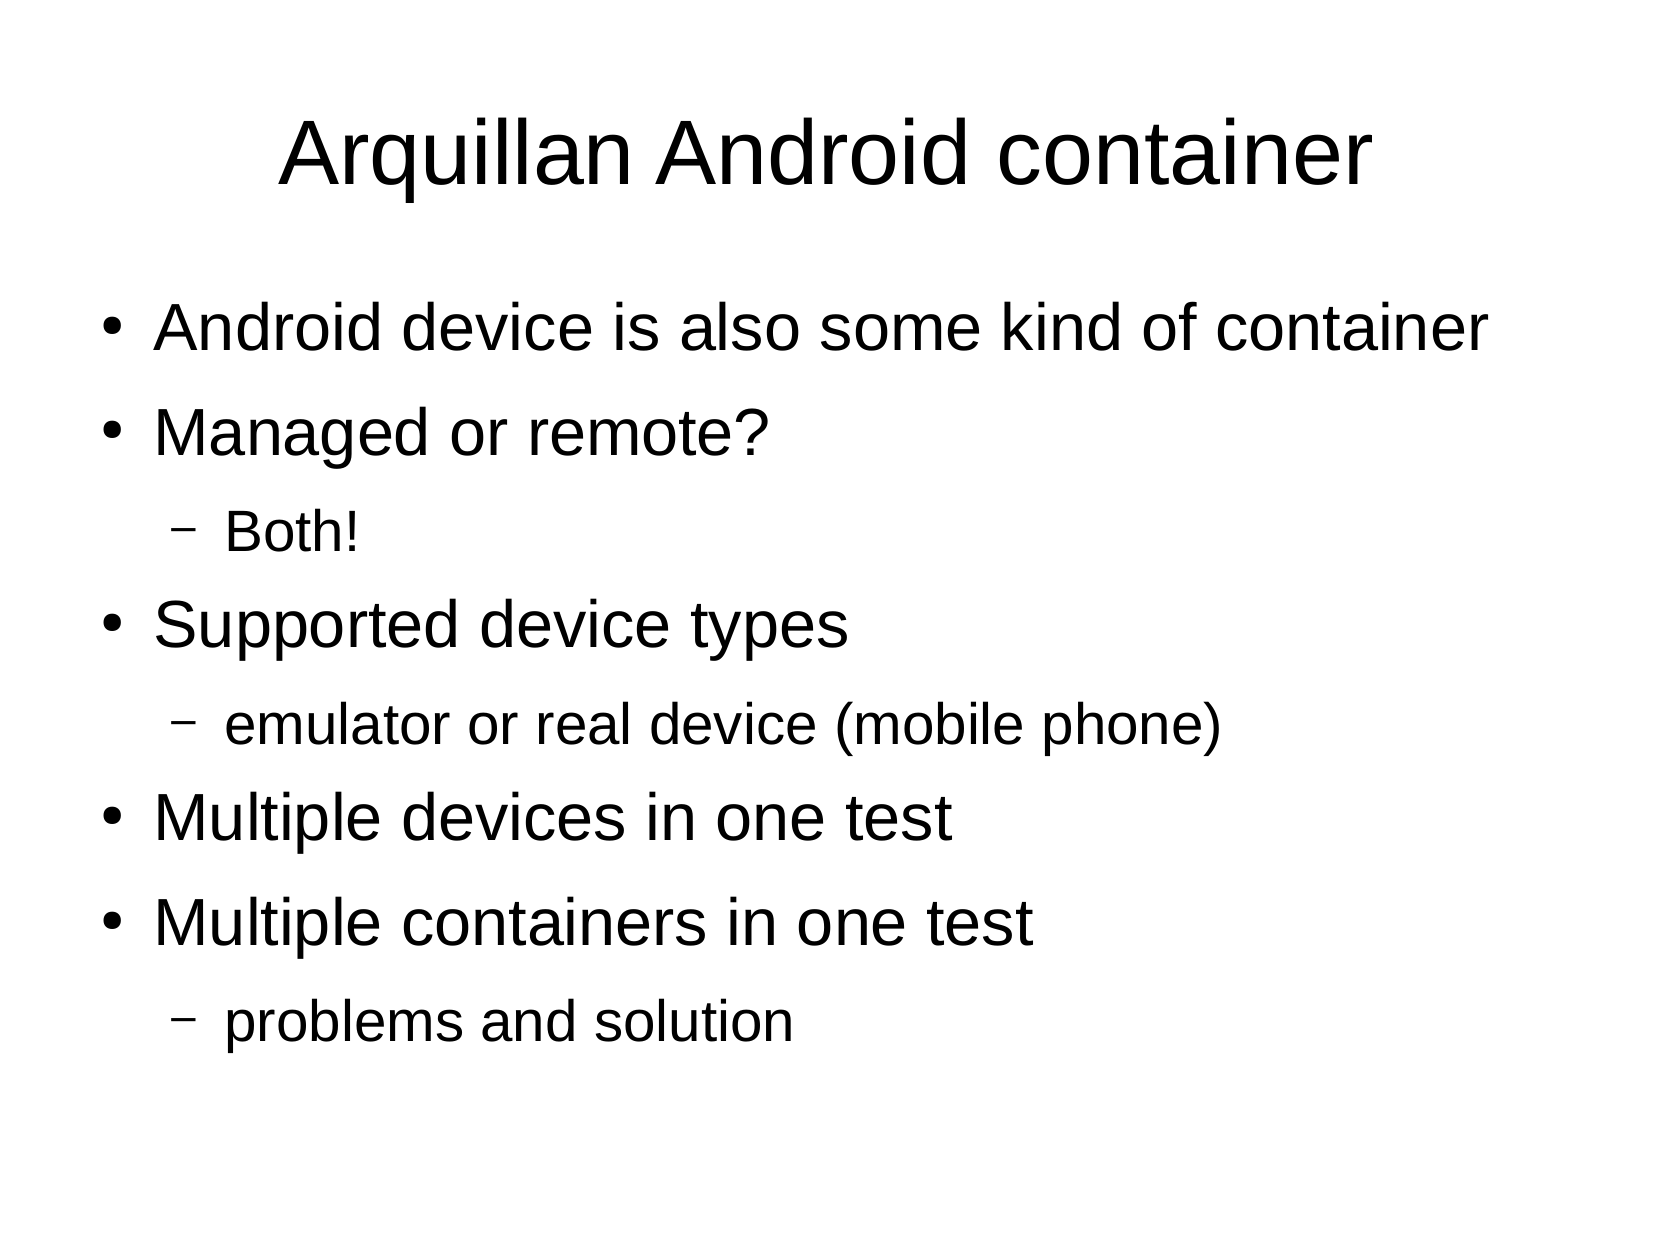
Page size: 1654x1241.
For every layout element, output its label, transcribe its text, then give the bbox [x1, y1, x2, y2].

list Android device is also some kind of container Managed or remote? Both! Supported device types emulator or real device (mobile phone) Multiple devices in one test Multiple containers in one test problems and solution [82, 290, 1538, 1171]
title Arquillan Android container [82, 49, 1571, 257]
